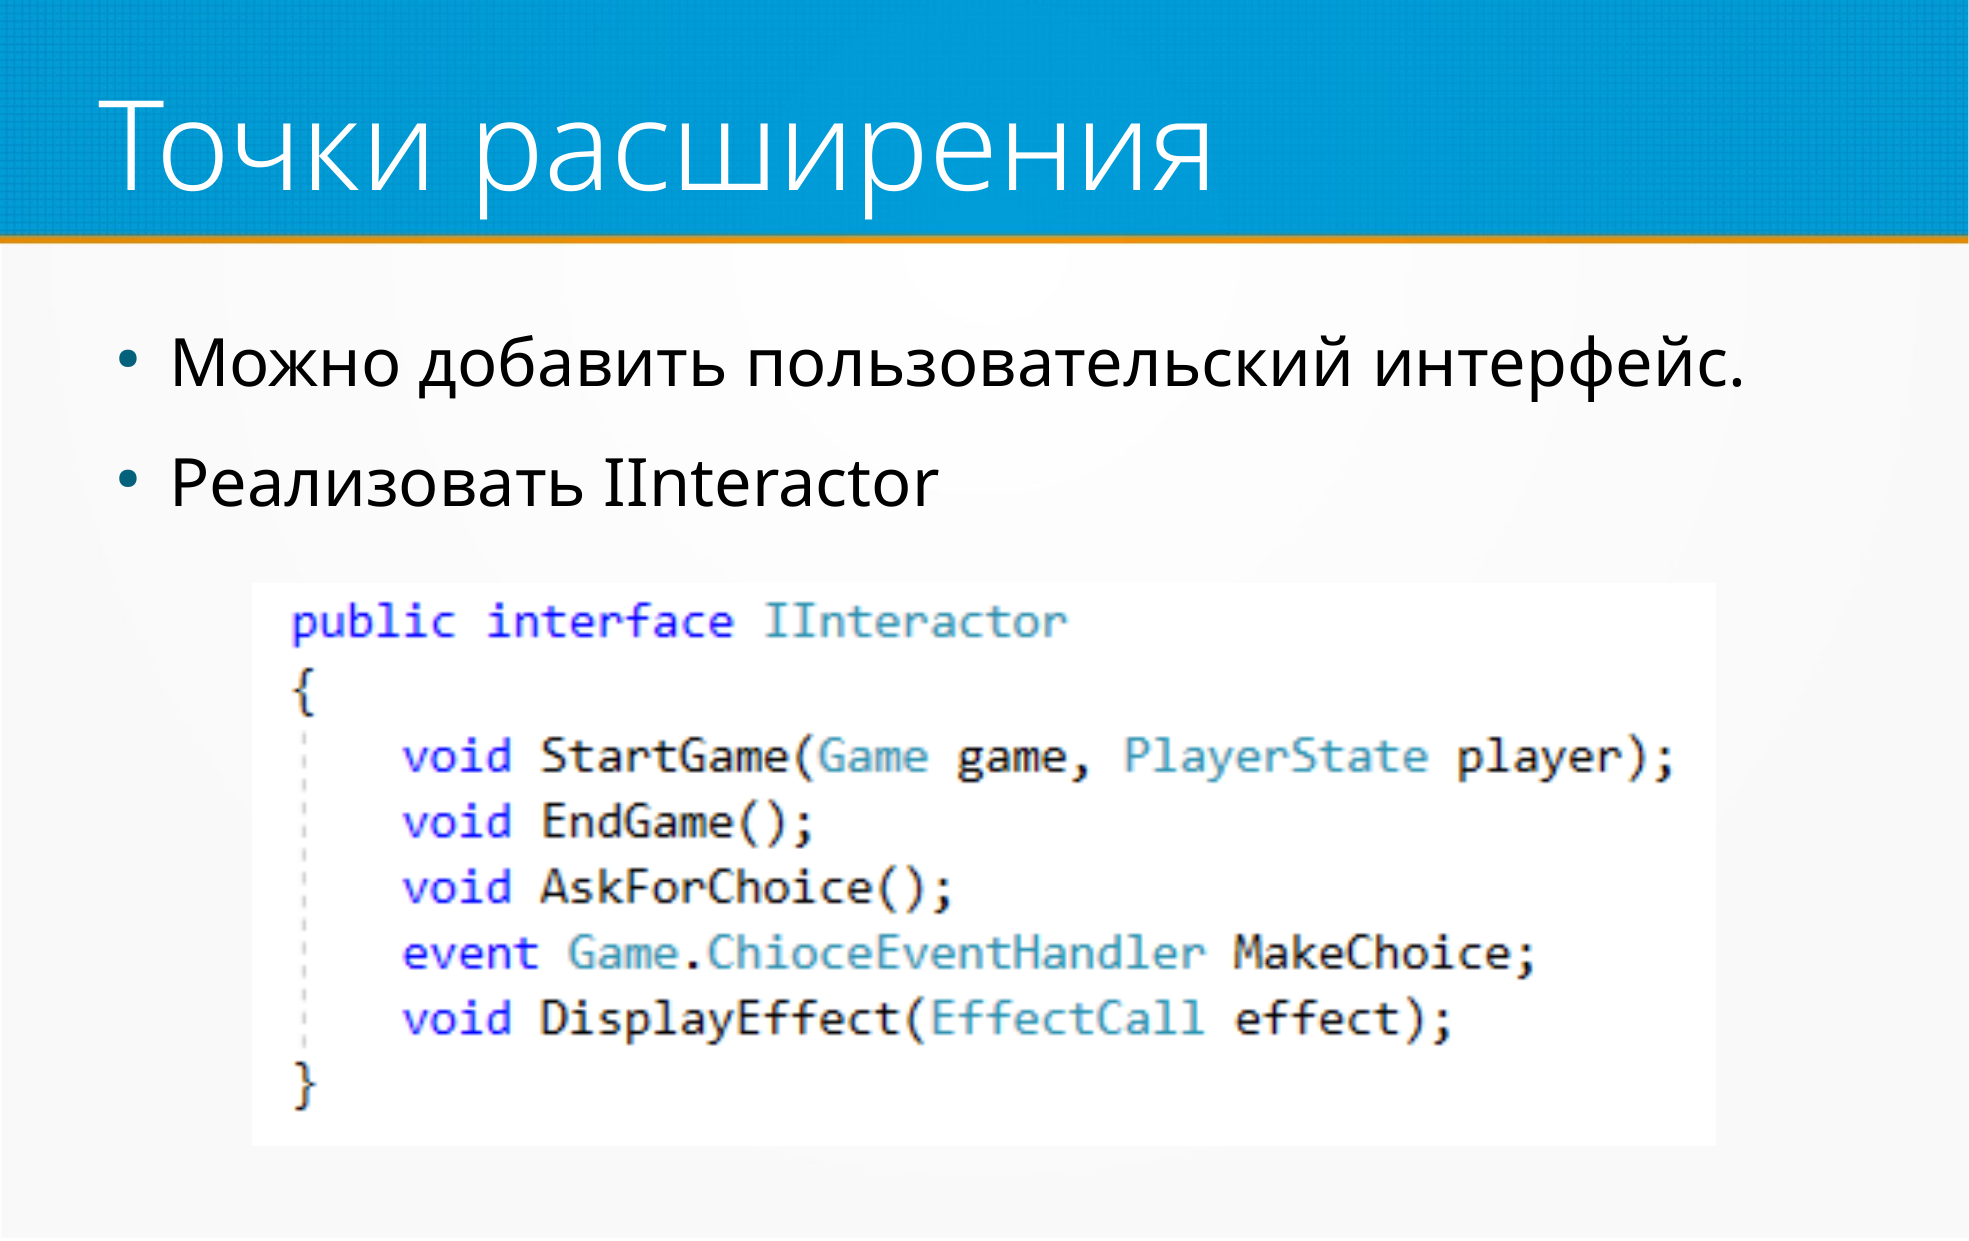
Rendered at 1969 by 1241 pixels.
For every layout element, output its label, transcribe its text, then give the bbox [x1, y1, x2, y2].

list Можно добавить пользовательский интерфейс. Реализовать IInteractor [98, 315, 1861, 1081]
title Точки расширения [98, 19, 1870, 227]
picture [0, 233, 1969, 1241]
